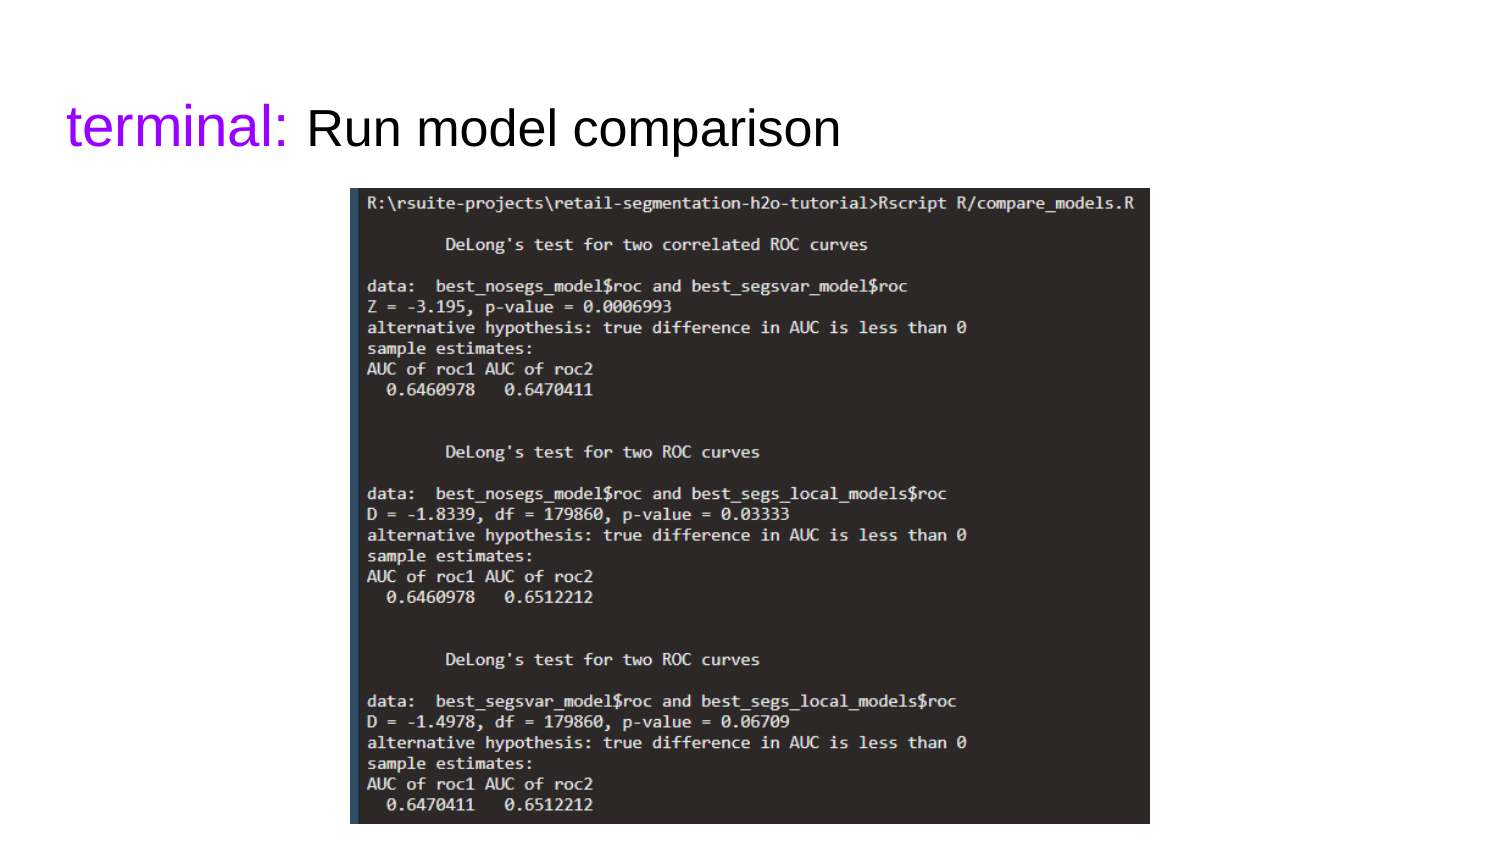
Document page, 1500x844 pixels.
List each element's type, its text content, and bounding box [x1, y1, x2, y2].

title terminal: Run model comparison [51, 72, 1449, 167]
picture [350, 188, 1150, 824]
